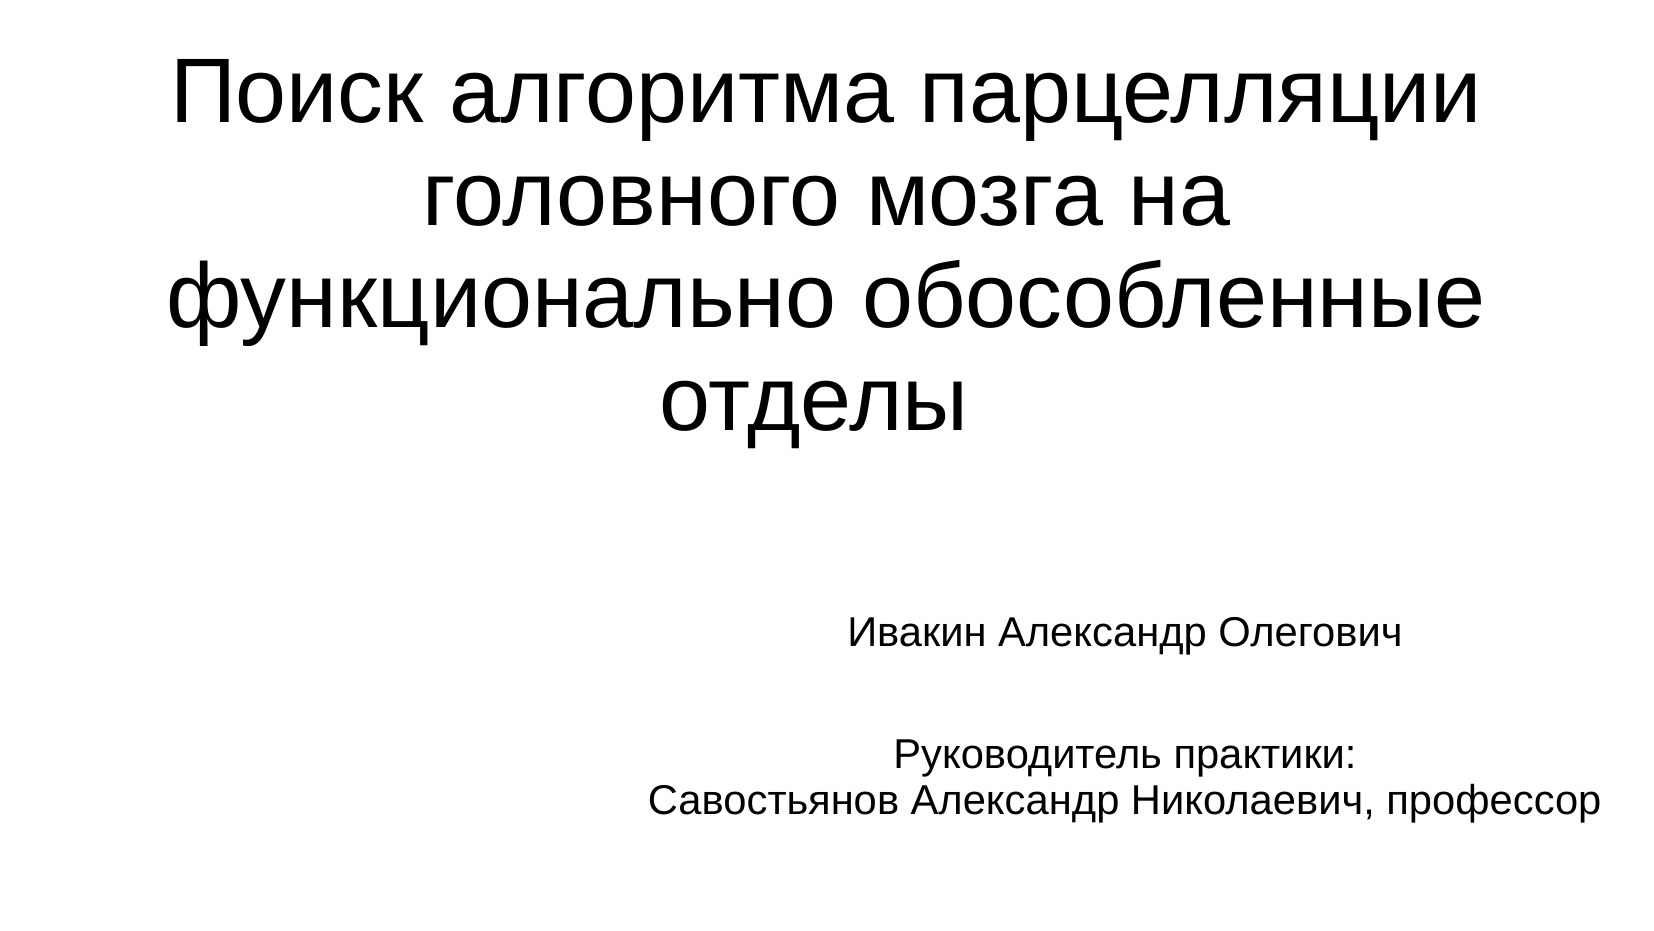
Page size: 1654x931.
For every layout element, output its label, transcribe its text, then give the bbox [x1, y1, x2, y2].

subtitle Ивакин Александр Олегович Руководитель практики: Савостьянов Александр Николаевич, профессор [562, 532, 1654, 901]
title Поиск алгоритма парцелляции головного мозга на функционально обособленные отделы [82, 39, 1571, 451]
